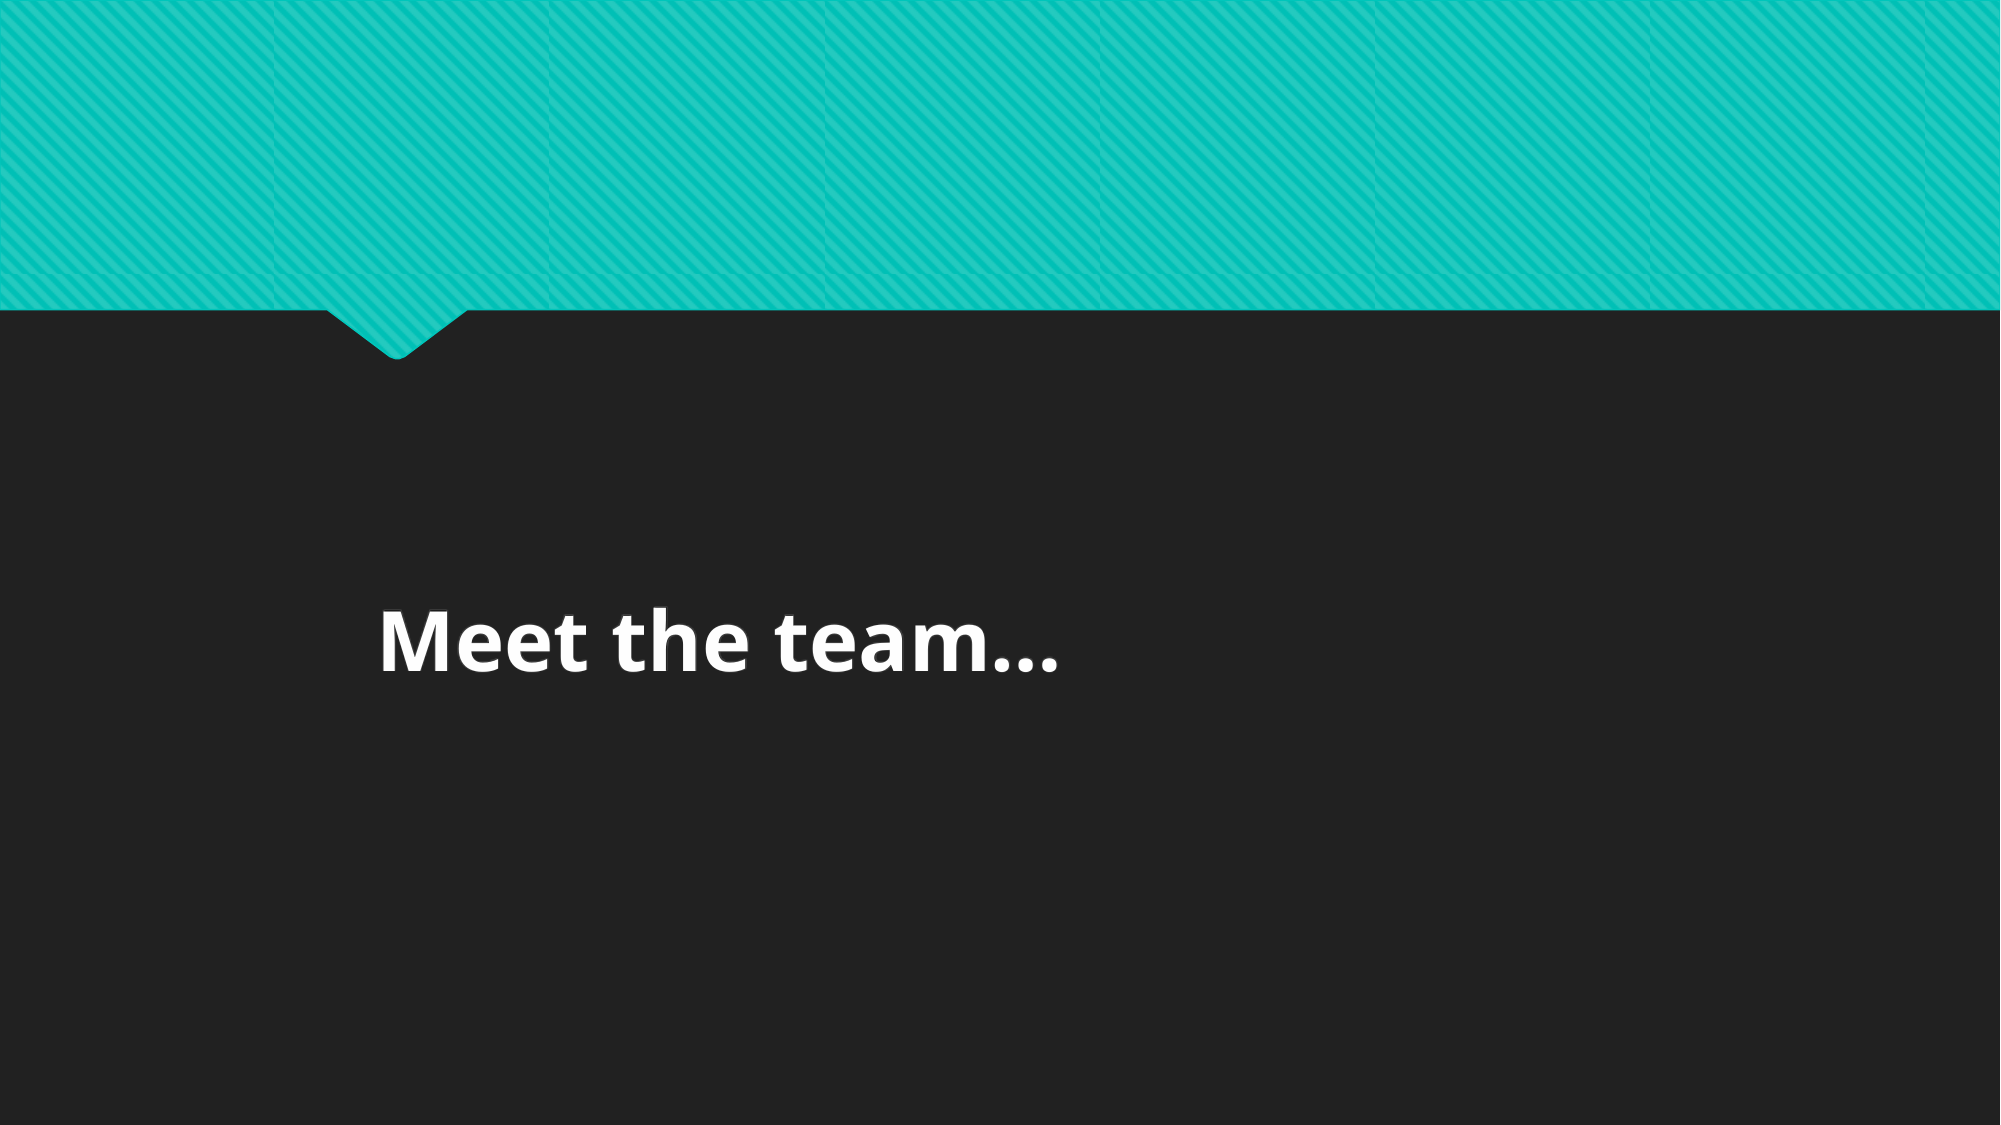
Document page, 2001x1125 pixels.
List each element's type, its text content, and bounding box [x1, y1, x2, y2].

title Meet the team… [361, 465, 1905, 696]
